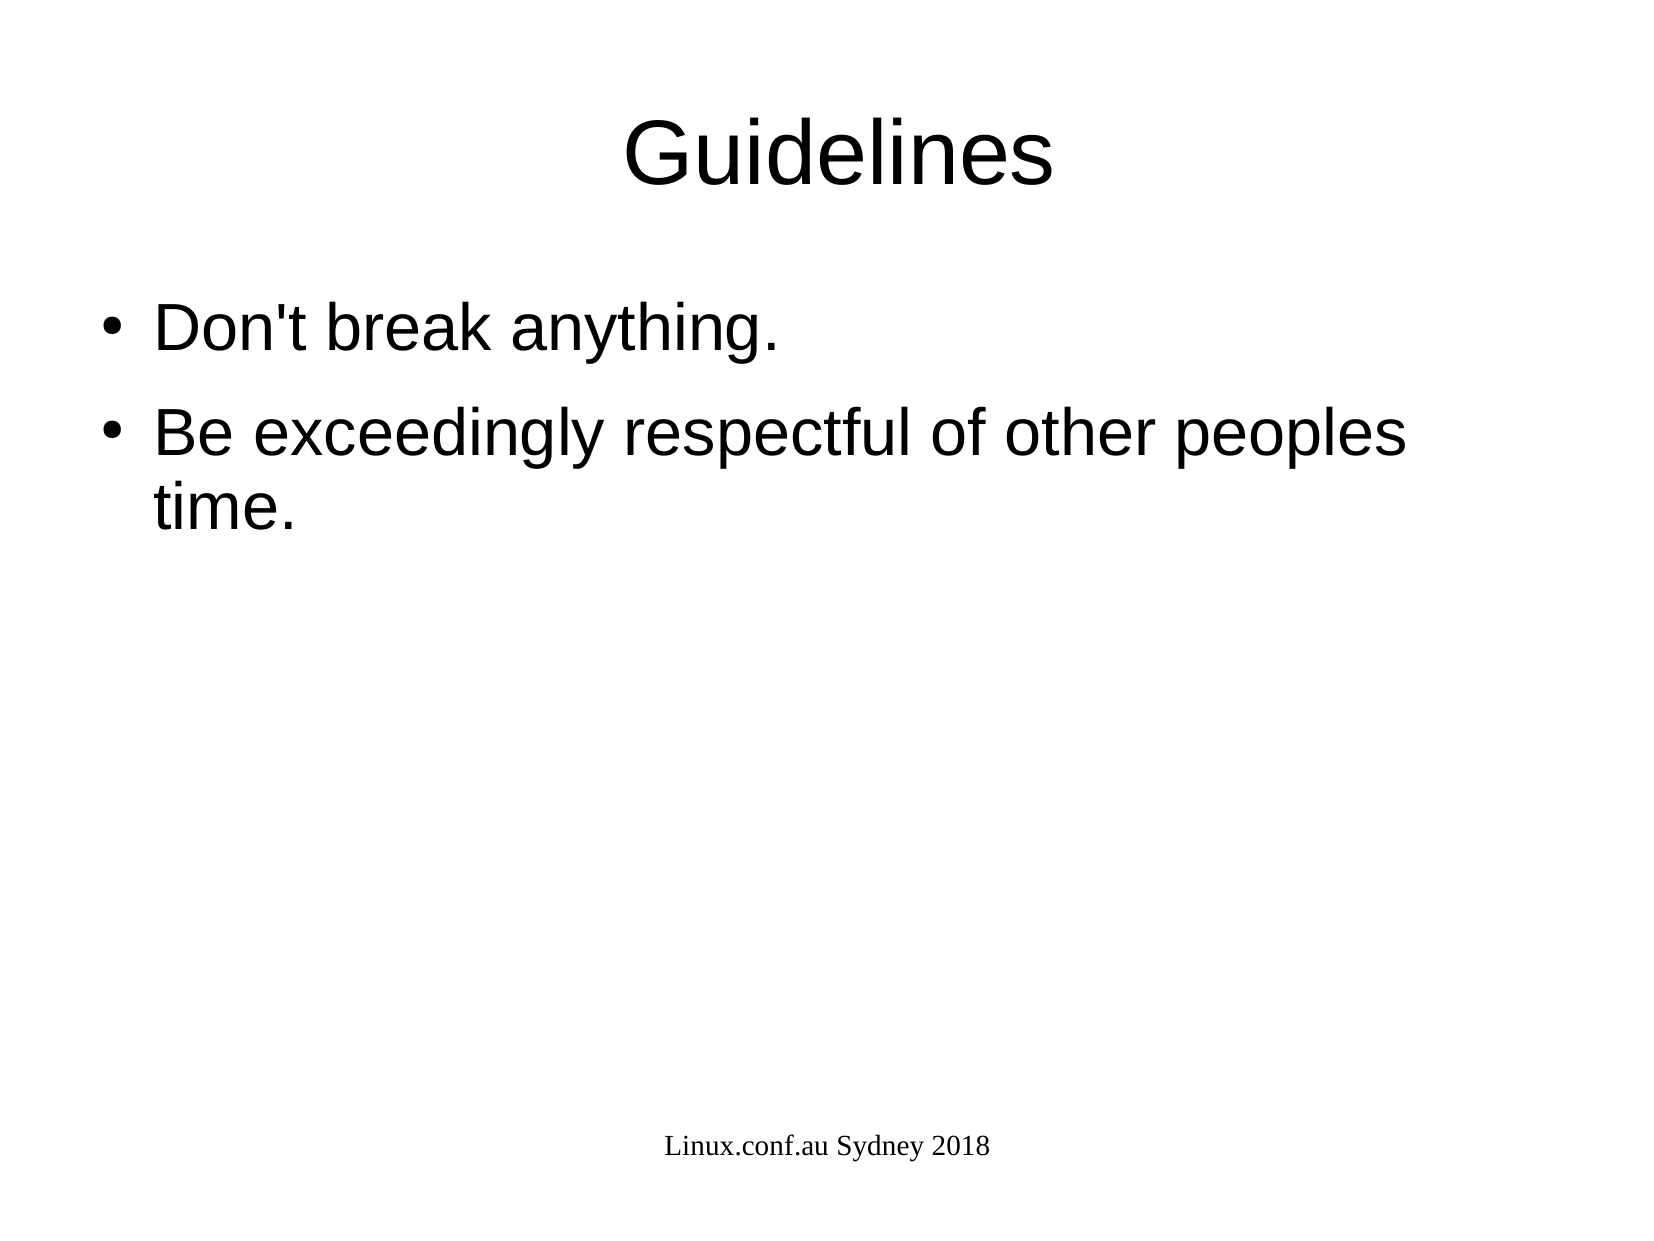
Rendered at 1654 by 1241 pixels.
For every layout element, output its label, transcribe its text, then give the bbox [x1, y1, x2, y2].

list Don't break anything. Be exceedingly respectful of other peoples time. [82, 290, 1571, 1010]
title Guidelines [82, 49, 1571, 257]
